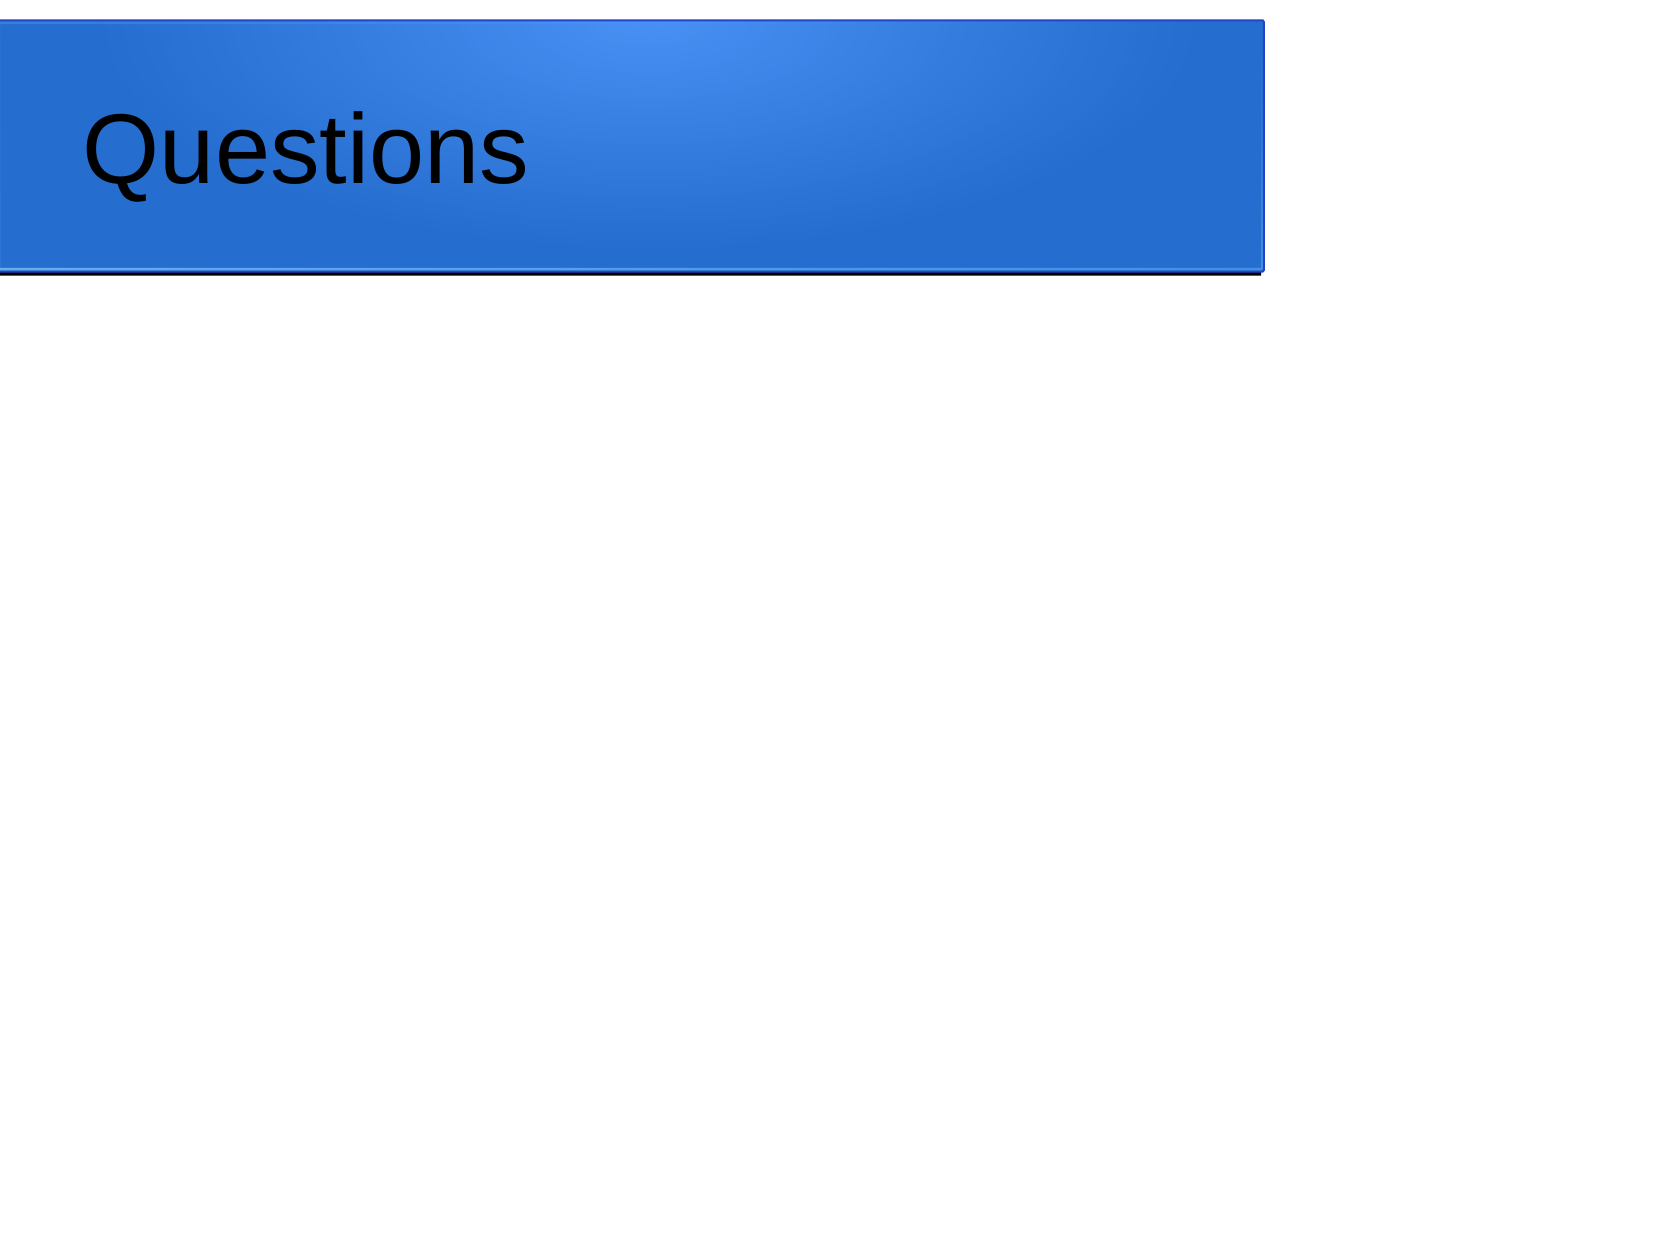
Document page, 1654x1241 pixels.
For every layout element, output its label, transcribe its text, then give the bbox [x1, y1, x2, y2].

title Questions [82, 47, 1235, 252]
